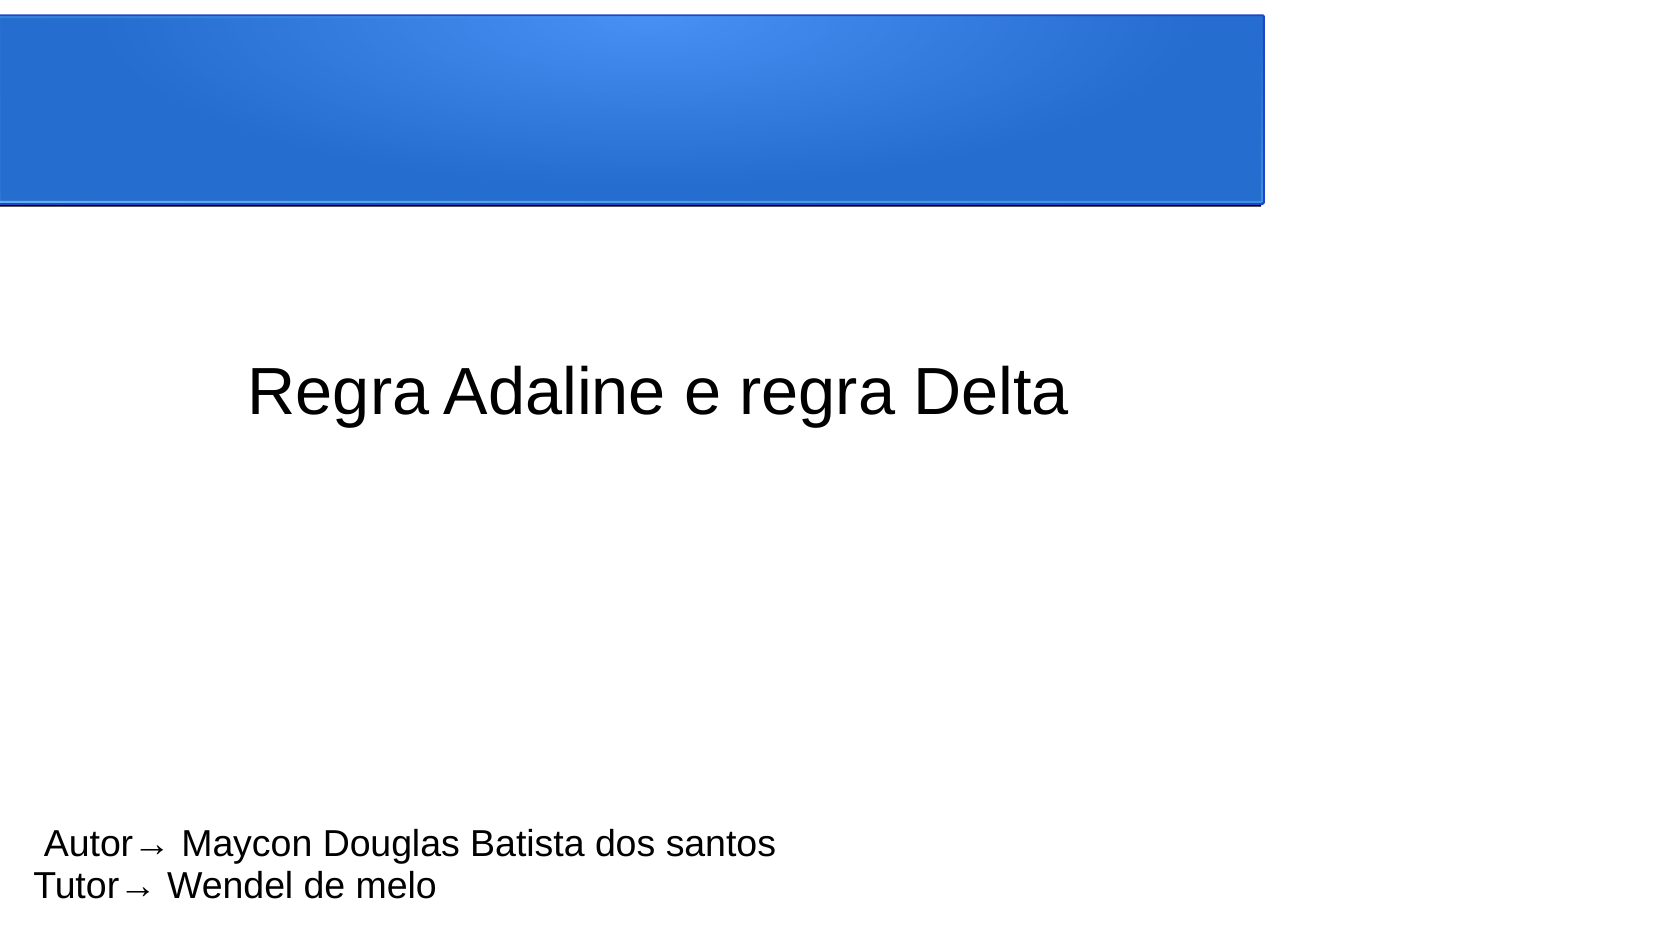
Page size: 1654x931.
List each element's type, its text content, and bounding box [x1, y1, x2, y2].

subtitle Regra Adaline e regra Delta [82, 35, 1235, 748]
text_box Autor→ Maycon Douglas Batista dos santos Tutor→ Wendel de melo [18, 814, 792, 914]
